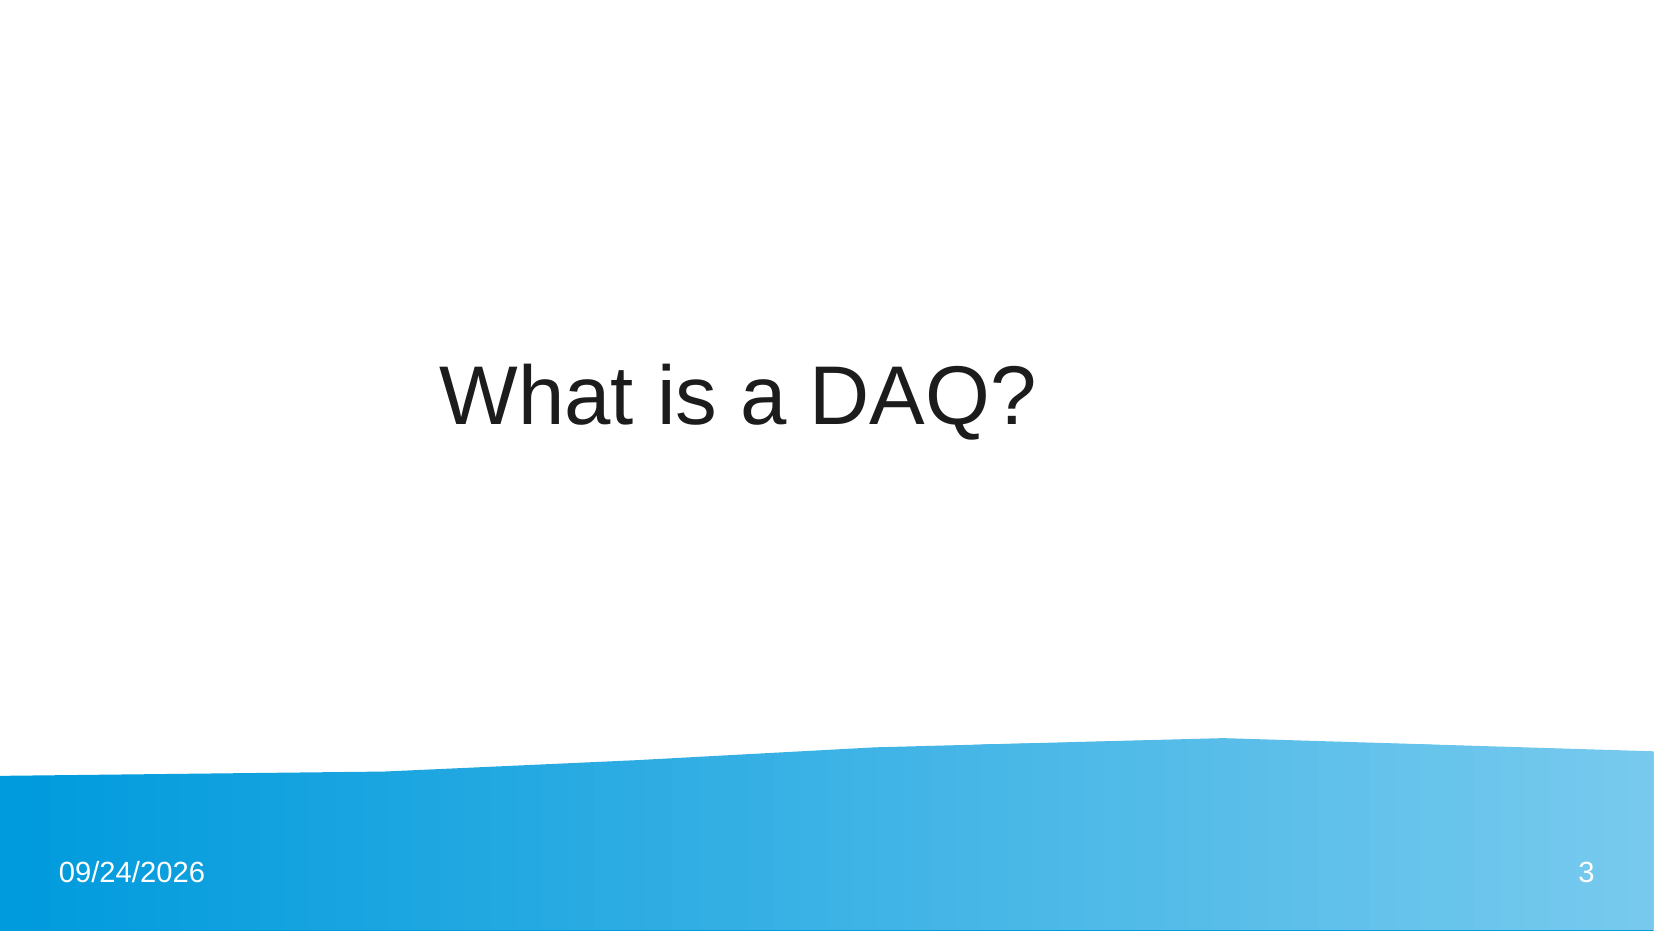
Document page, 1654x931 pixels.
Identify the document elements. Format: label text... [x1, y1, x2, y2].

title What is a DAQ? [0, 265, 1477, 526]
